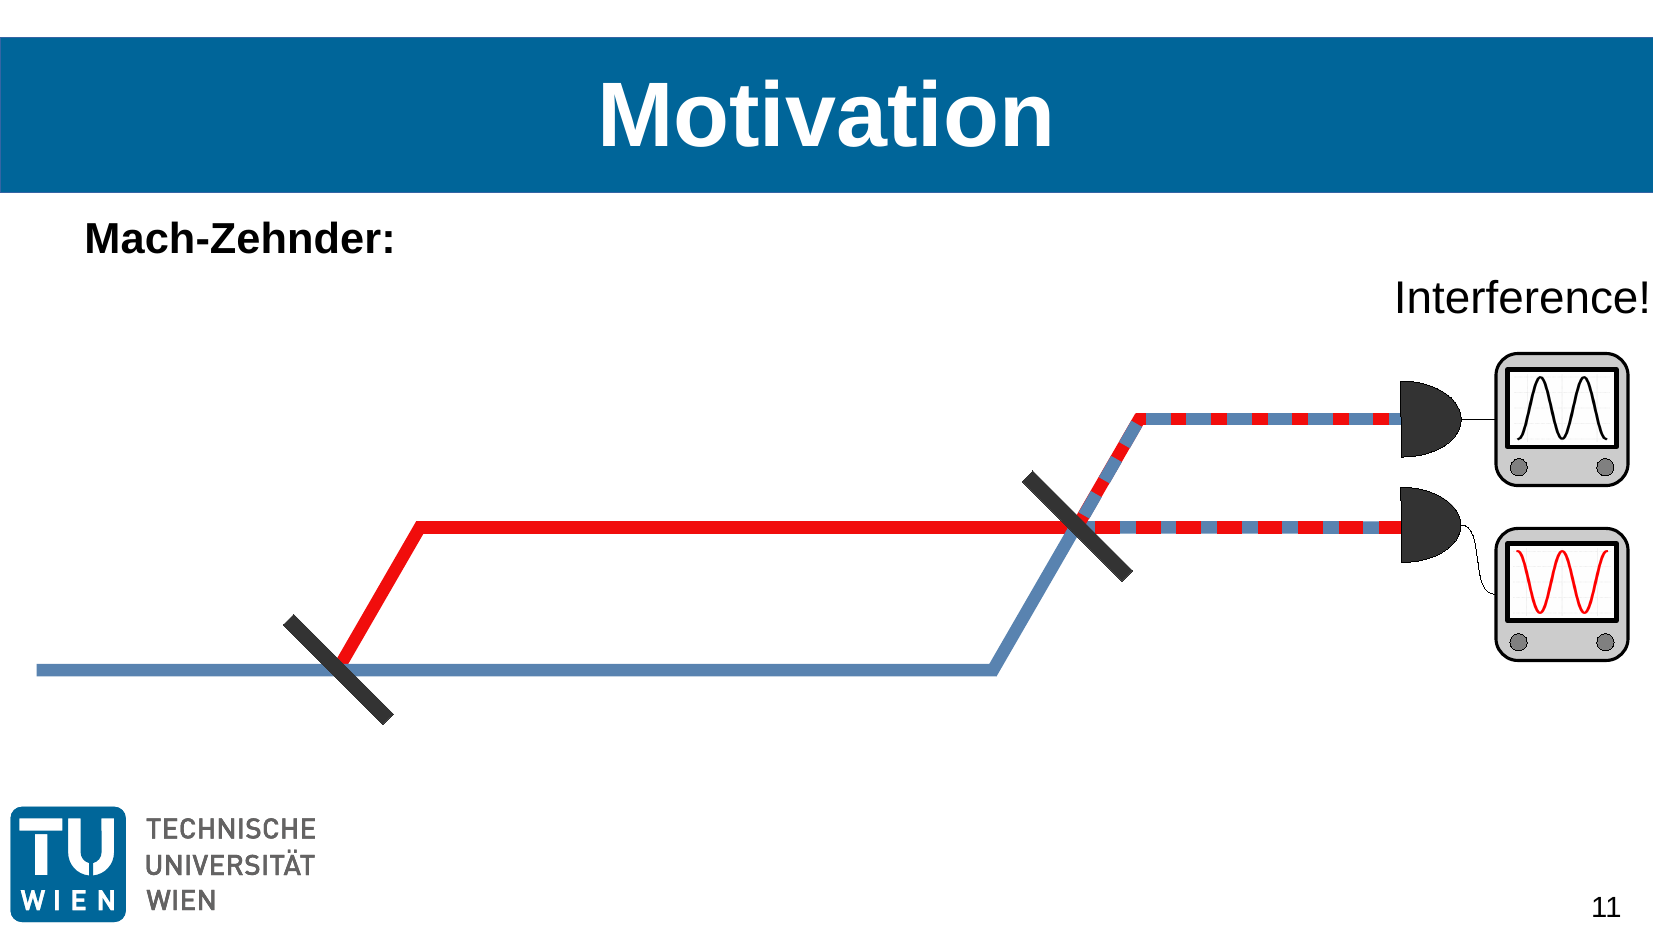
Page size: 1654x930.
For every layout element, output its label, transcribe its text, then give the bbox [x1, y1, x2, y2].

text_box [1495, 528, 1629, 661]
text_box [1495, 353, 1629, 486]
picture [1510, 371, 1614, 445]
text_box [283, 614, 394, 725]
picture [1509, 545, 1615, 619]
text_box [1022, 470, 1133, 582]
title Motivation [0, 37, 1653, 193]
list Mach-Zehnder: [84, 214, 404, 293]
text_box [1400, 487, 1461, 563]
text_box Interference! [1379, 264, 1653, 331]
text_box [1400, 381, 1462, 458]
